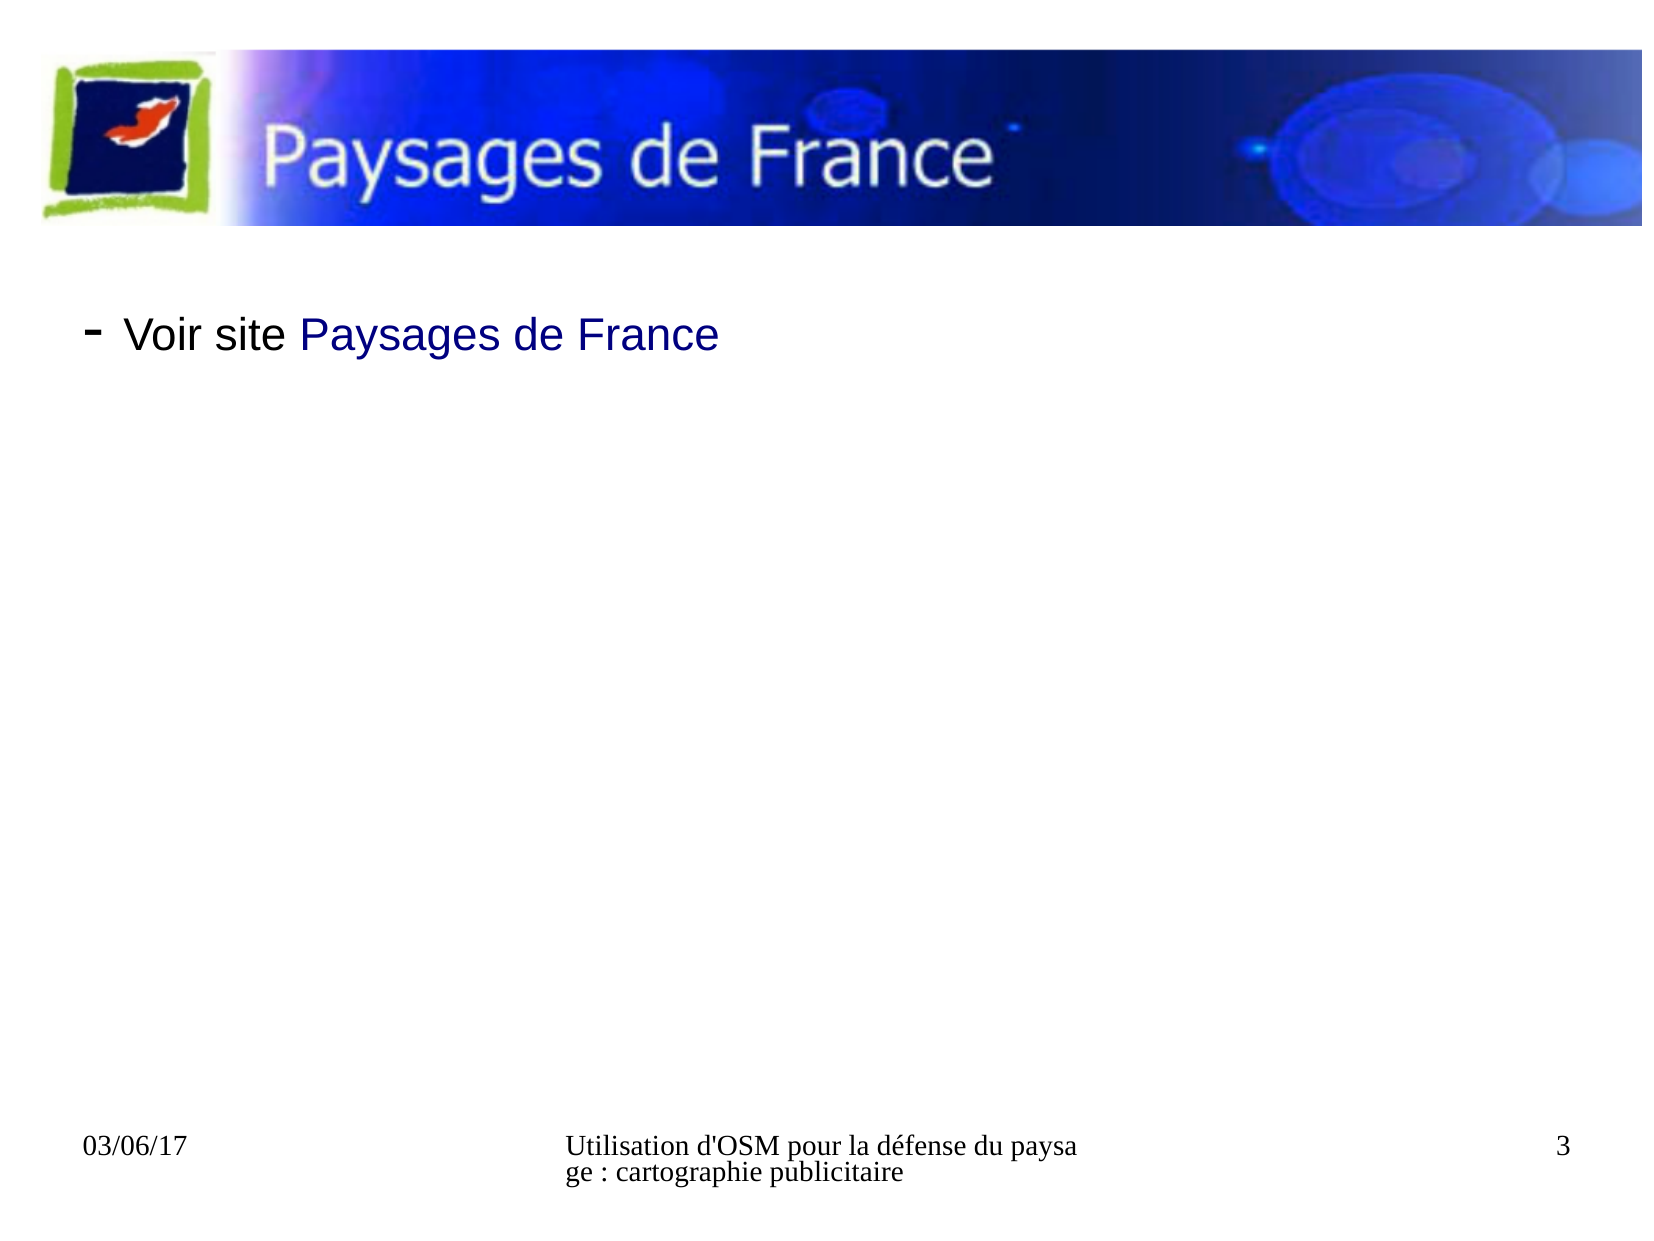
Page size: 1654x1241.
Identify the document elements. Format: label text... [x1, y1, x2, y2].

list - Voir site Paysages de France [82, 290, 1571, 1146]
picture [41, 47, 1642, 226]
